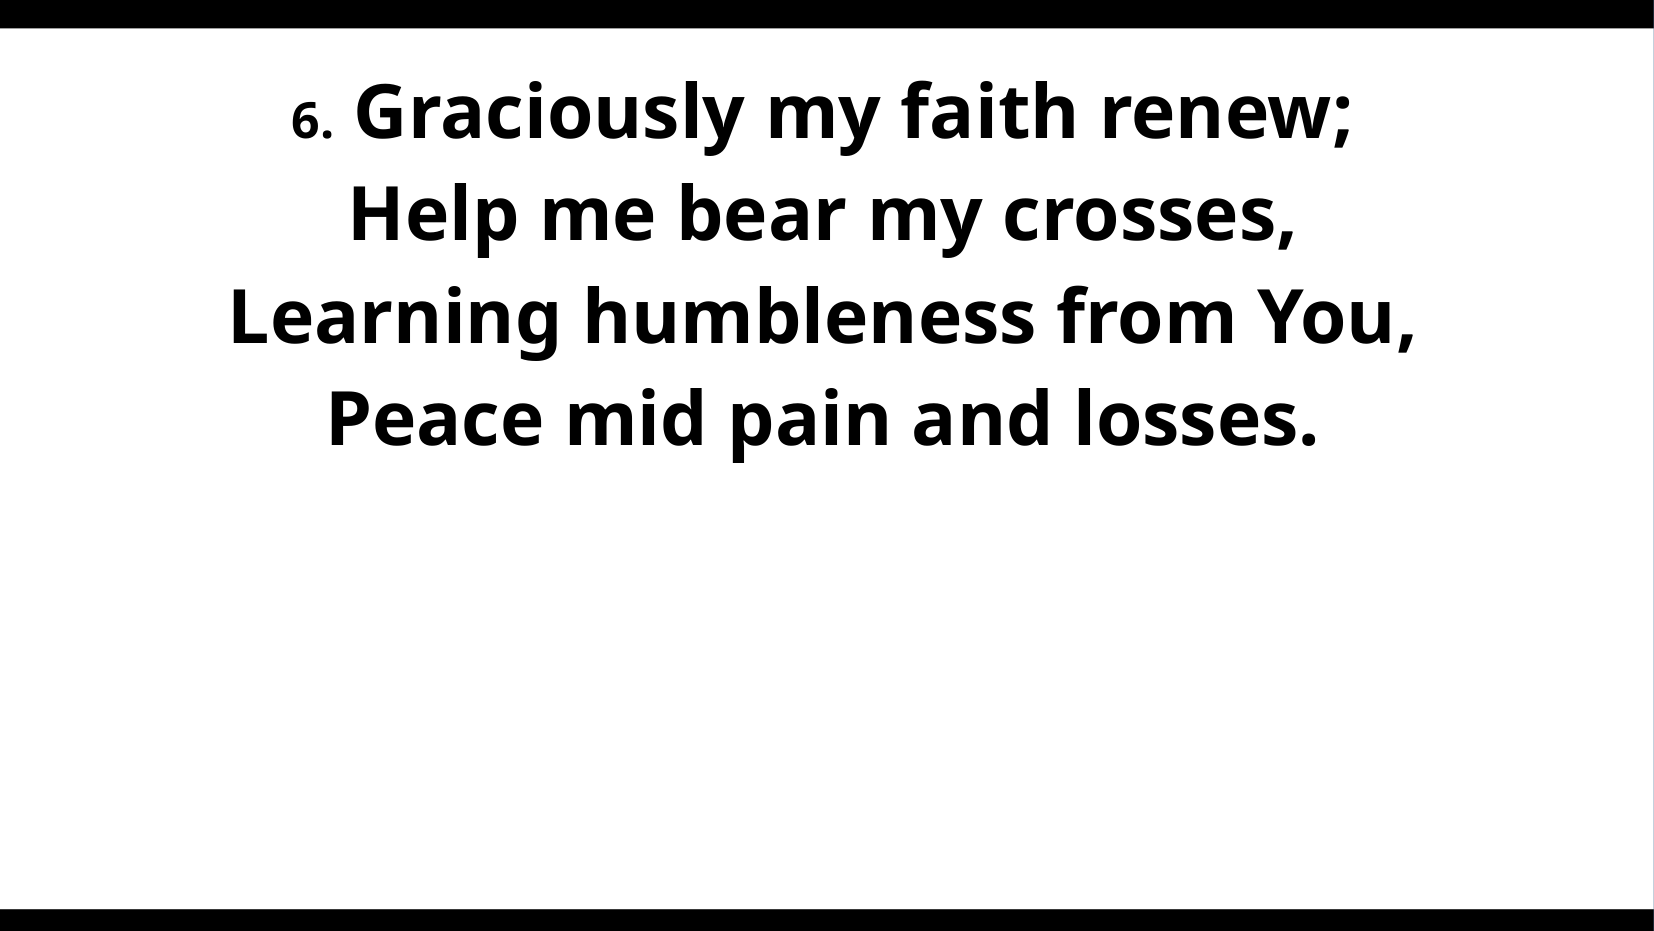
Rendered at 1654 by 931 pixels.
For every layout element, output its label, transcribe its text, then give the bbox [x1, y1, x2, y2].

text_box 6. Graciously my faith renew; Help me bear my crosses, Learning humbleness from You, Peace mid pain and losses. [90, 50, 1557, 466]
picture [0, 0, 1654, 931]
